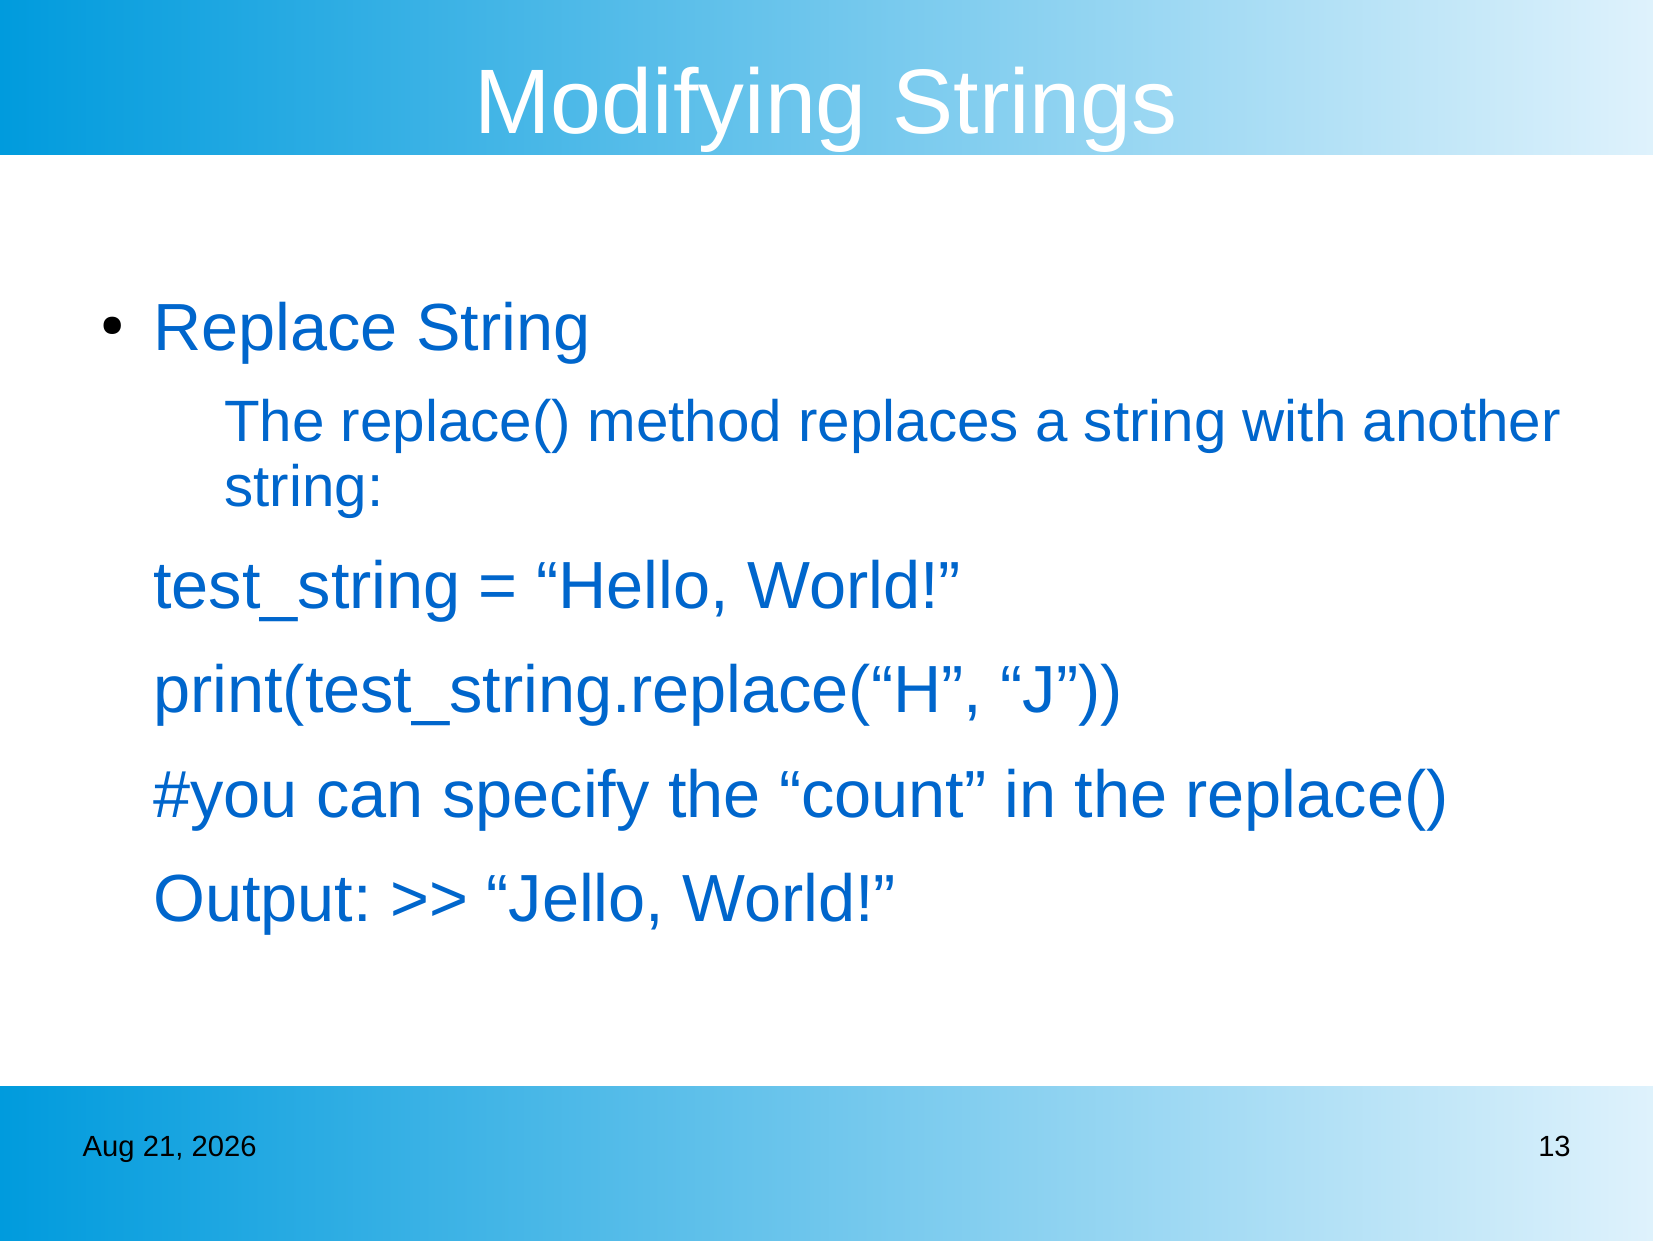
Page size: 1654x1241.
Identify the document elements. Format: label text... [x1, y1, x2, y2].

list Replace String The replace() method replaces a string with another string: test_string = “Hello, World!” print(test_string.replace(“H”, “J”)) #you can specify the “count” in the replace() Output: >> “Jello, World!” [82, 290, 1571, 1010]
title Modifying Strings [82, 49, 1571, 155]
